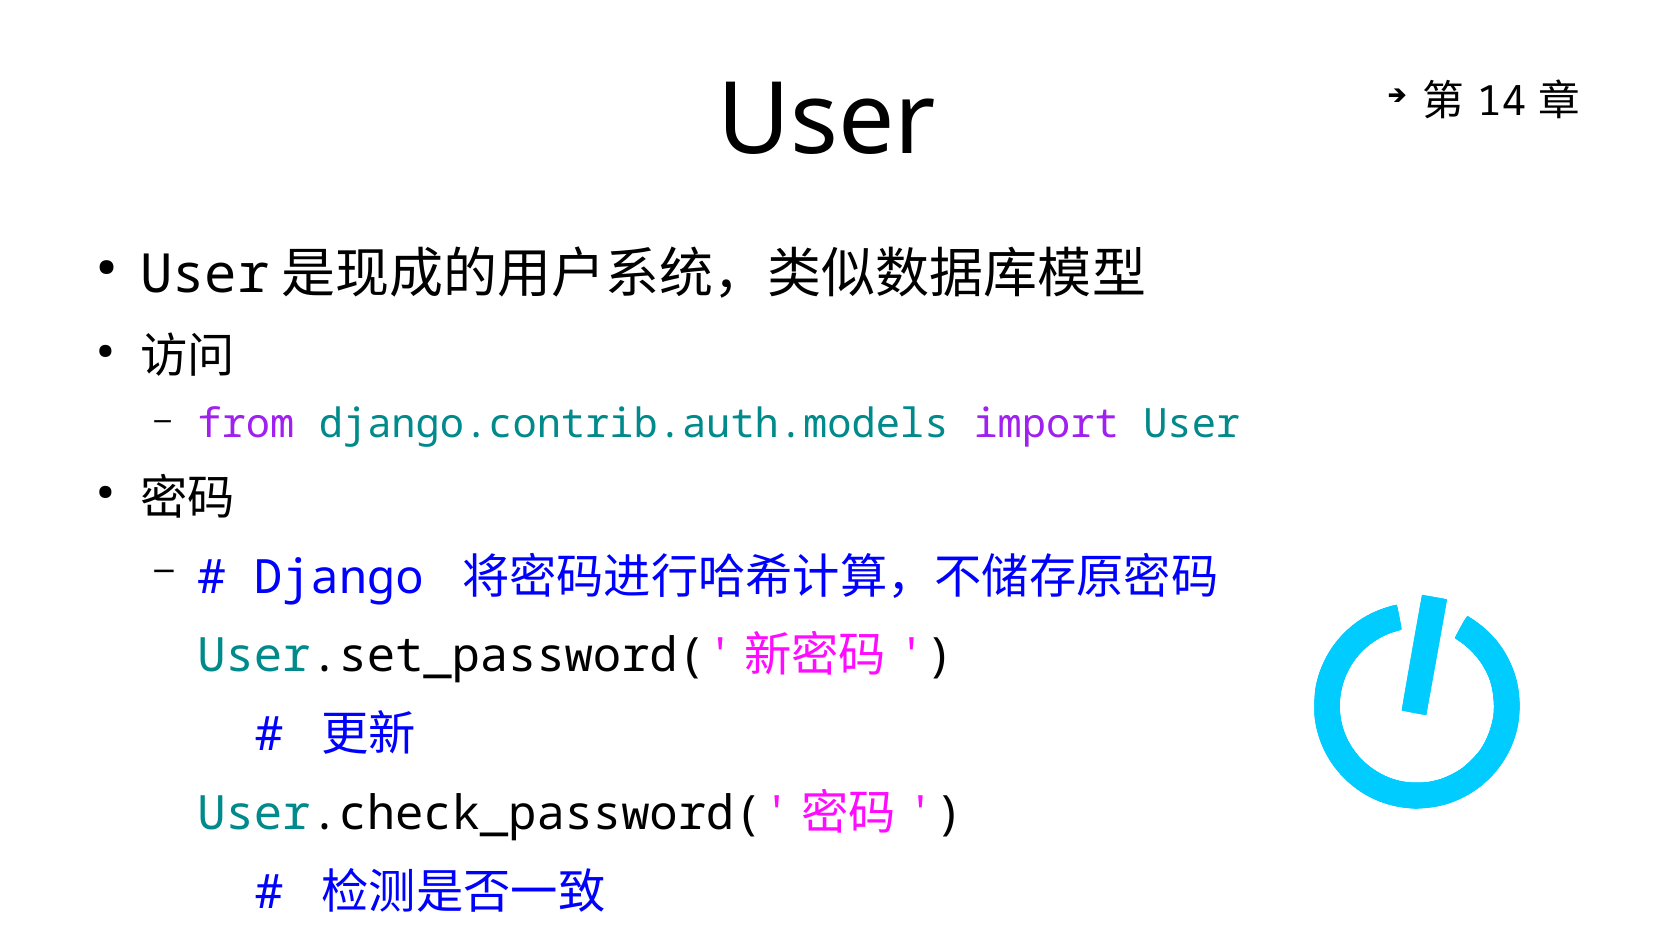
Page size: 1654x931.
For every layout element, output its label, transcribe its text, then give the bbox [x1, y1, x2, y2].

text_box 第14章 [1192, 59, 1595, 199]
title User [82, 37, 1571, 193]
list User是现成的用户系统，类似数据库模型 访问 from django.contrib.auth.models import User 密码 # Django 将密码进行哈希计算，不储存原密码 User.set_password('新密码') # 更新 User.check_password('密码') # 检测是否一致 [82, 217, 1571, 931]
